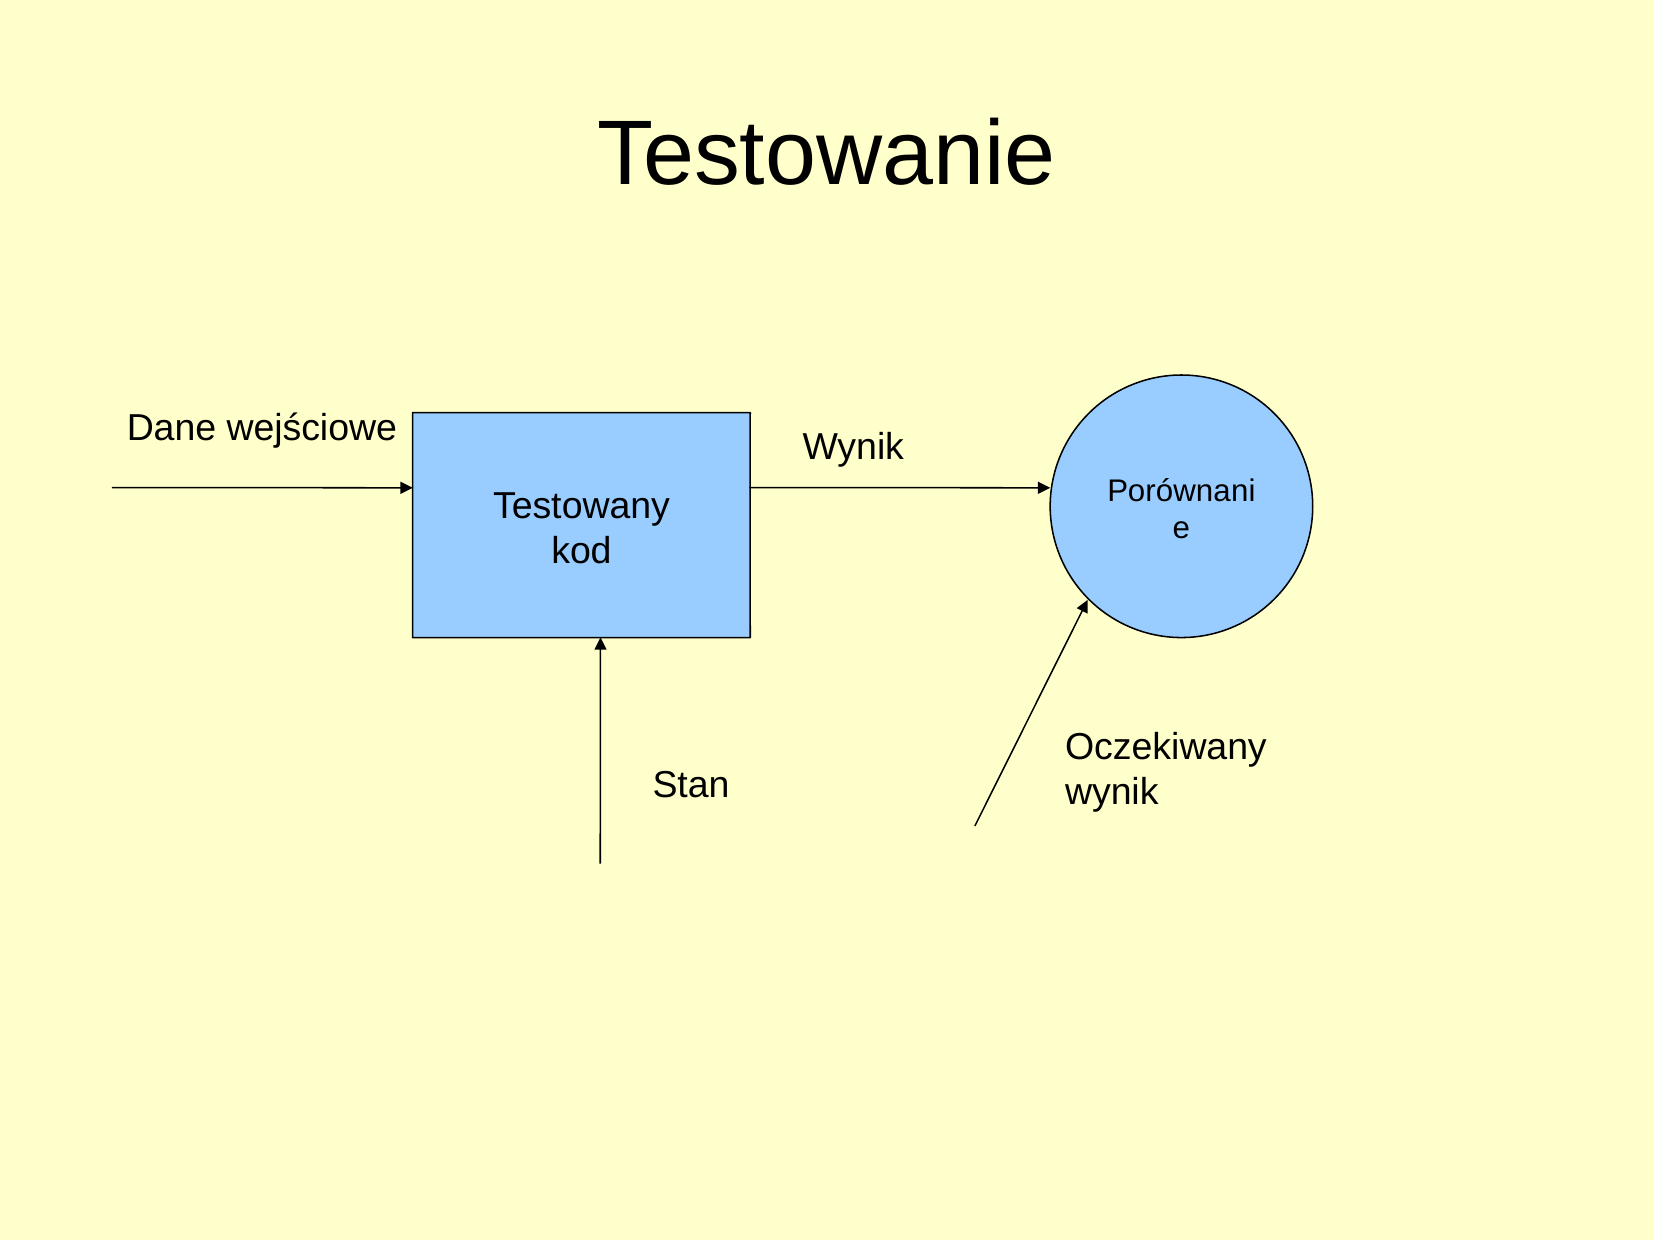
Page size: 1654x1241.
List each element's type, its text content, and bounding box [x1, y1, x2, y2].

text_box Dane wejściowe [112, 393, 413, 451]
title Testowanie [82, 49, 1571, 257]
text_box Wynik [787, 412, 920, 470]
text_box Testowany kod [412, 412, 751, 638]
text_box Oczekiwany wynik [1050, 712, 1283, 812]
text_box Porównanie [1050, 375, 1313, 638]
text_box Stan [637, 750, 745, 807]
